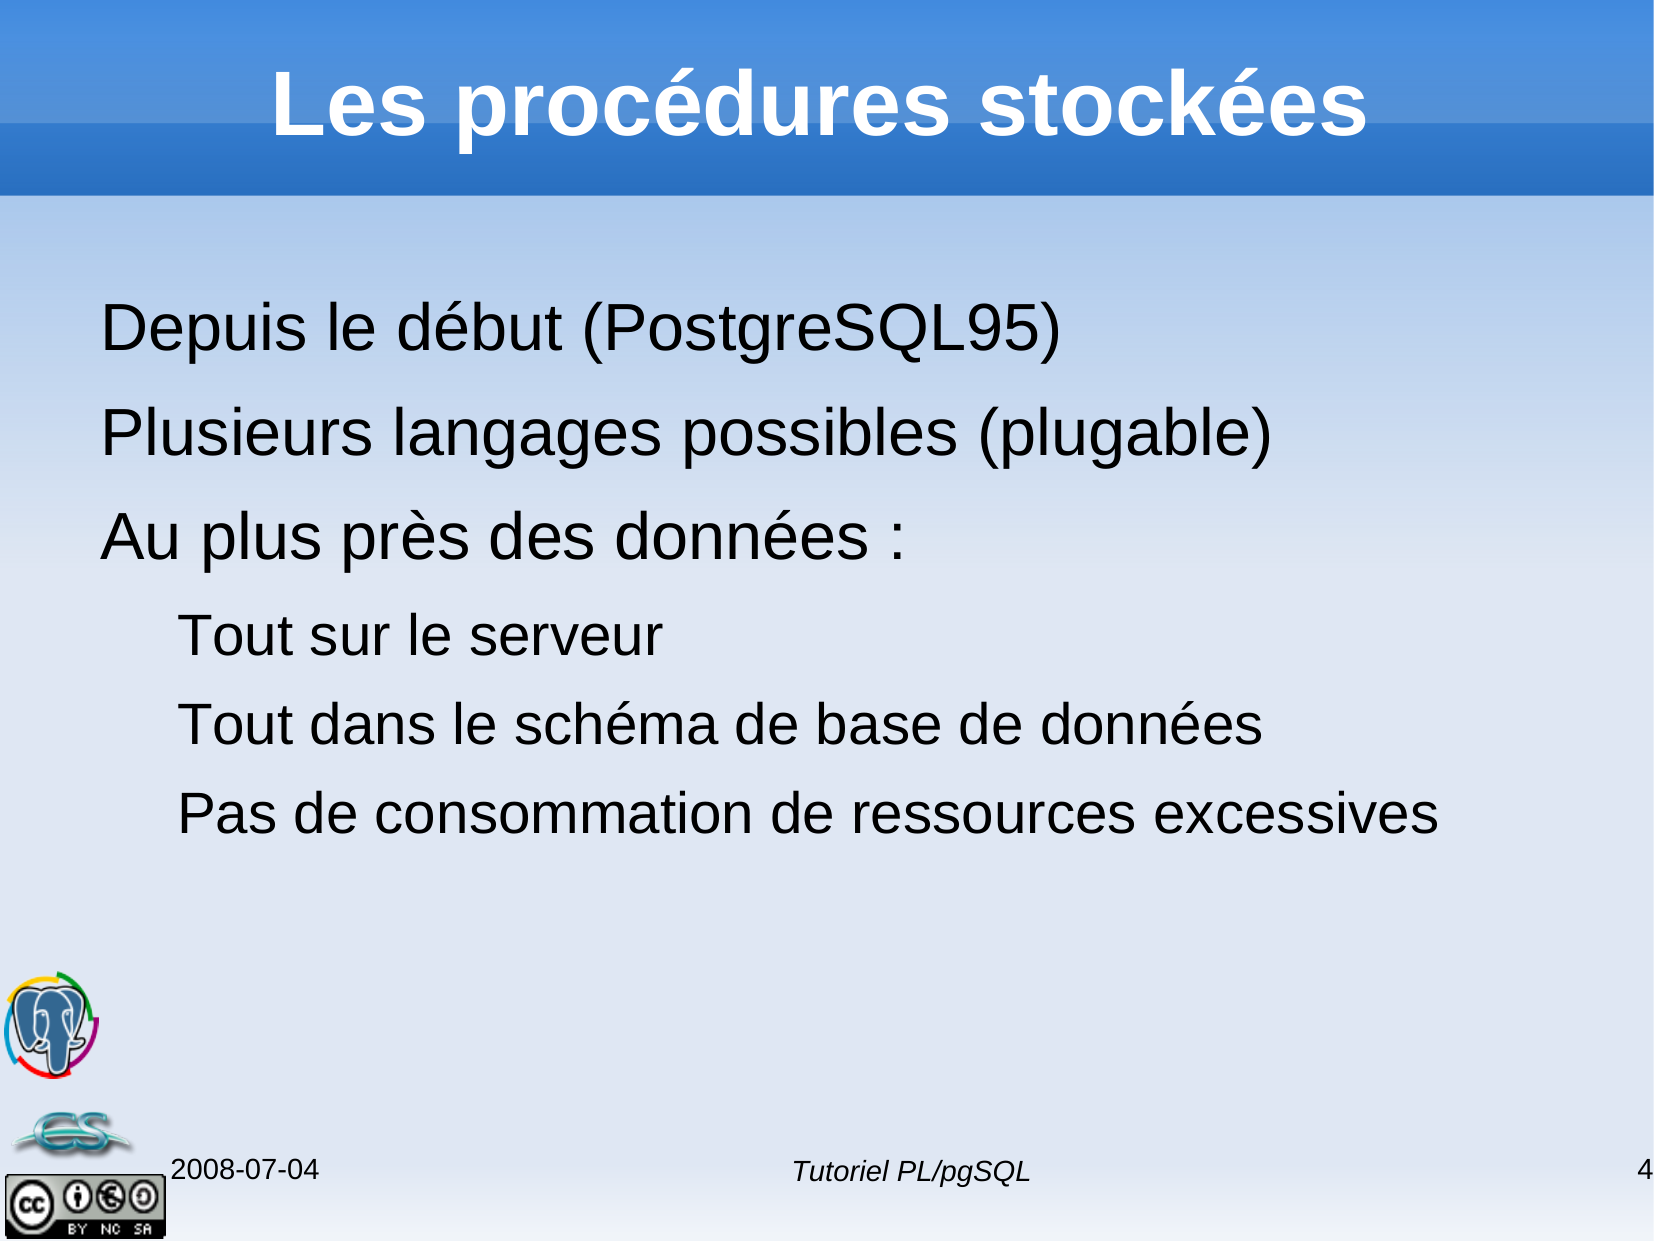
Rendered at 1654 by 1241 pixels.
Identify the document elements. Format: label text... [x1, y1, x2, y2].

list Depuis le début (PostgreSQL95) Plusieurs langages possibles (plugable) Au plus près des données : Tout sur le serveur Tout dans le schéma de base de données Pas de consommation de ressources excessives [82, 290, 1571, 1109]
picture [0, 0, 1654, 1241]
title Les procédures stockées [76, 0, 1565, 208]
